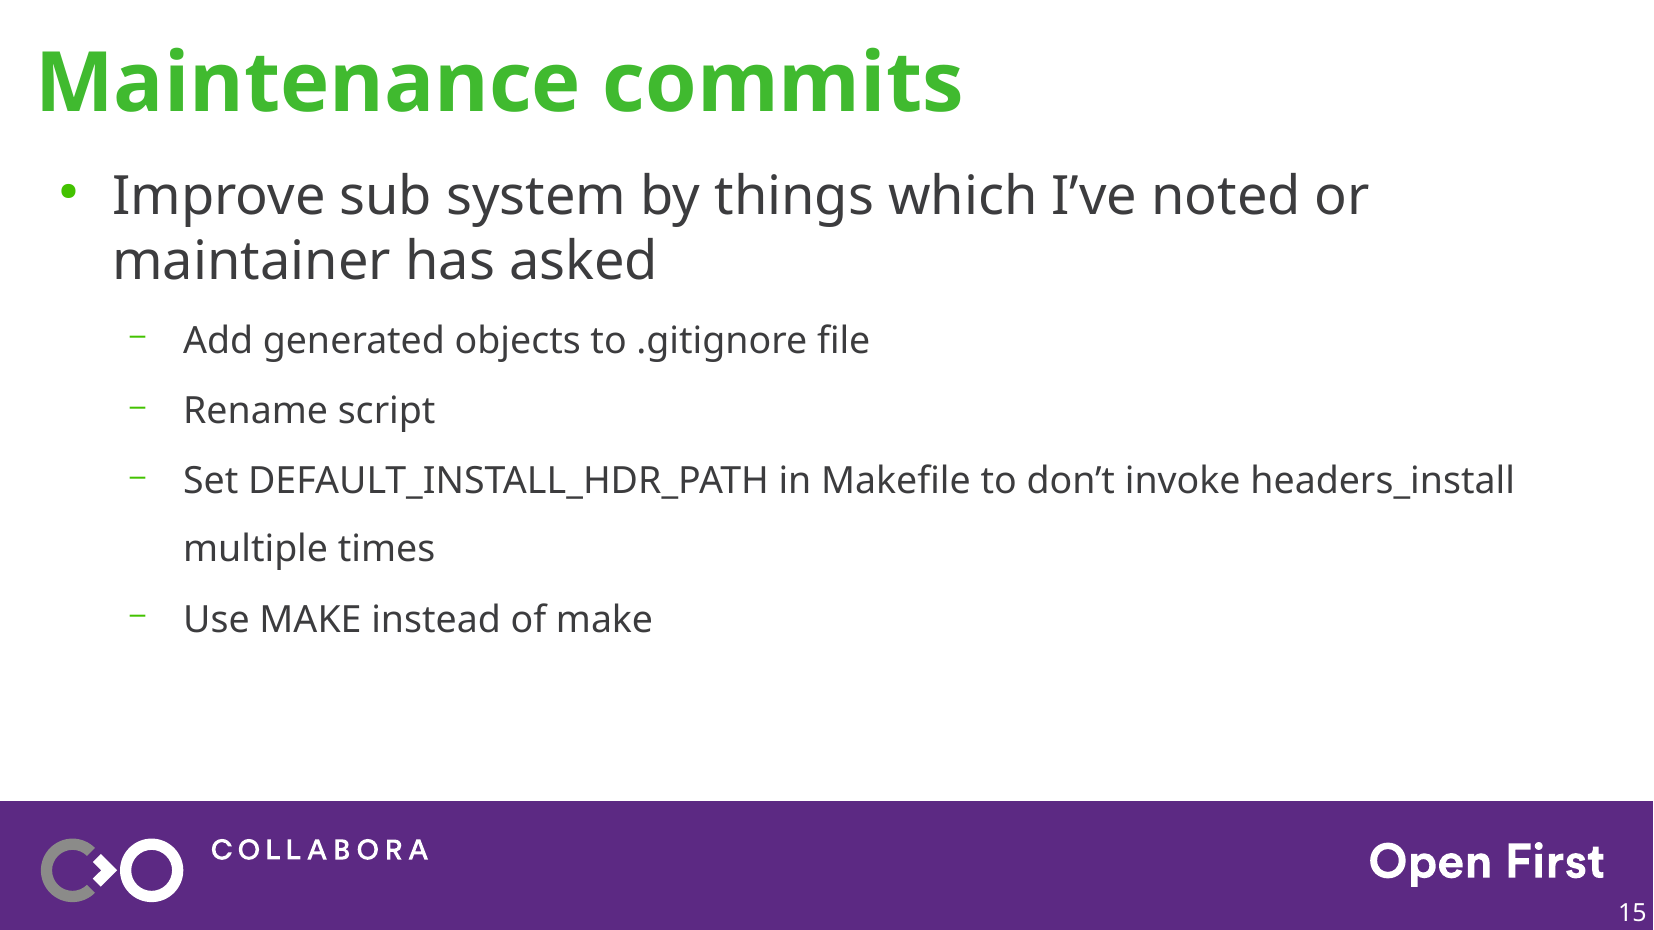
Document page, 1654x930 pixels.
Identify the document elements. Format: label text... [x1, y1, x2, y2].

title Maintenance commits [35, 28, 1608, 192]
list Improve sub system by things which I’ve noted or maintainer has asked Add generated objects to .gitignore file Rename script Set DEFAULT_INSTALL_HDR_PATH in Makefile to don’t invoke headers_install multiple times Use MAKE instead of make [41, 160, 1613, 804]
